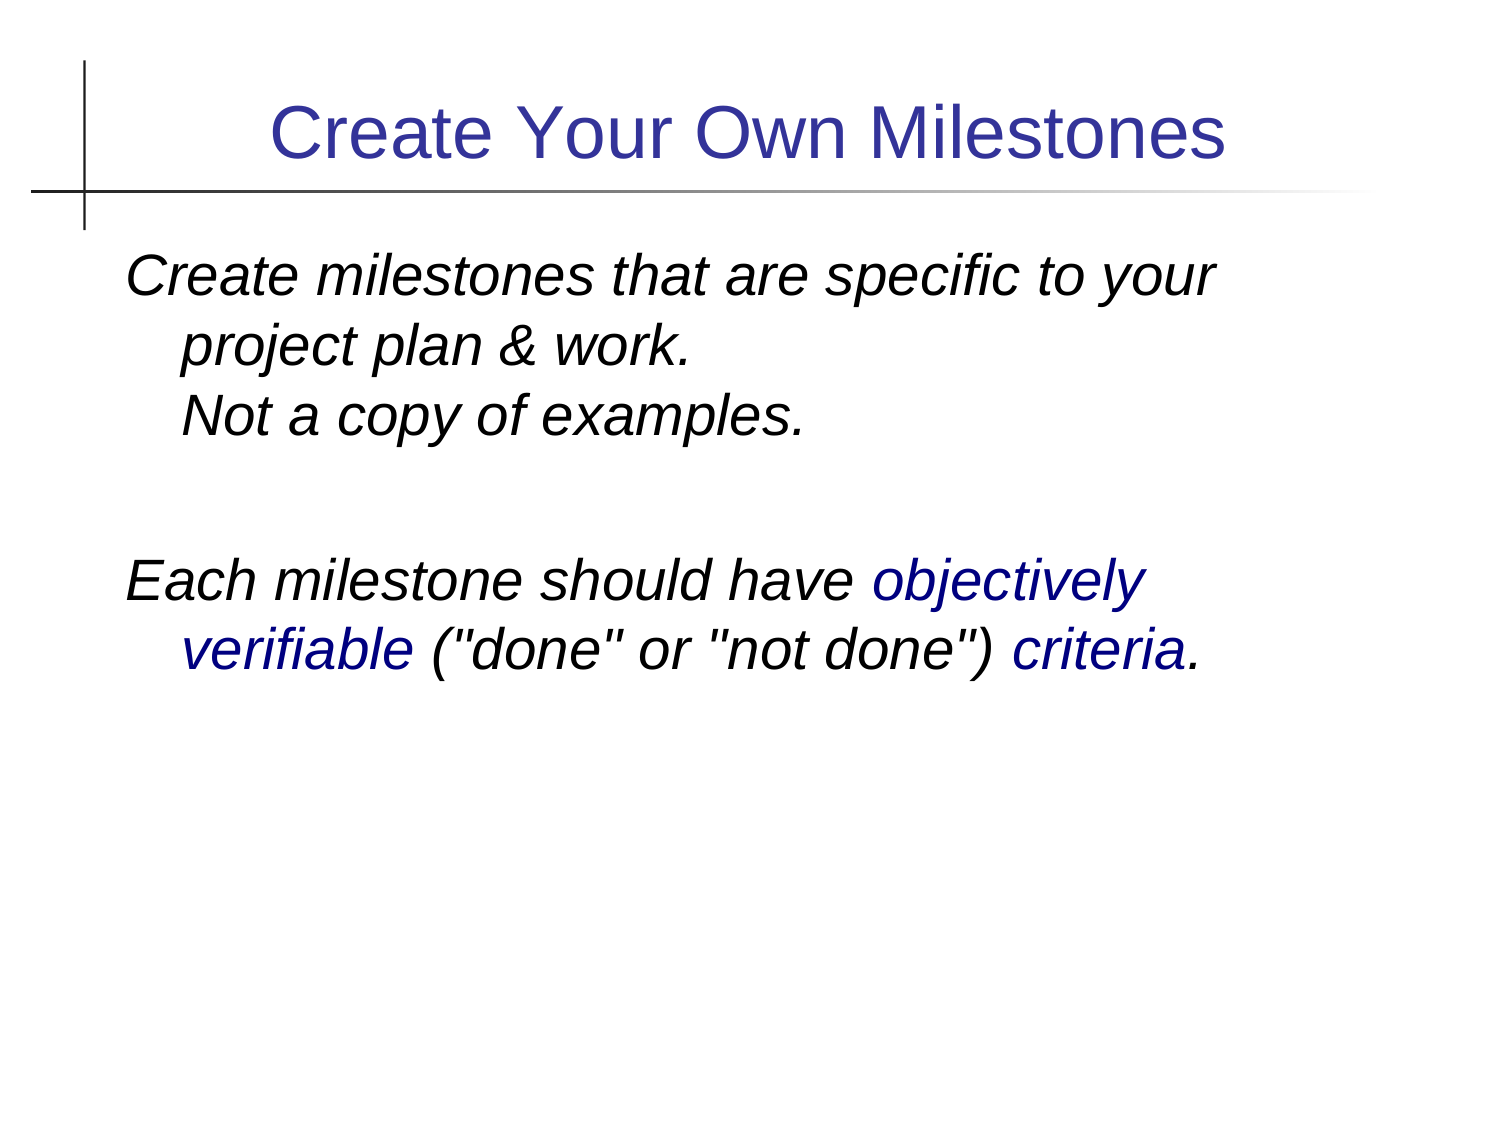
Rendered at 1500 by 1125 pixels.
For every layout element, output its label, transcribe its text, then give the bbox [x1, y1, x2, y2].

title Create Your Own Milestones [100, 42, 1397, 182]
list Create milestones that are specific to your project plan & work. Not a copy of examples. Each milestone should have objectively verifiable ("done" or "not done") criteria. [110, 229, 1408, 1081]
